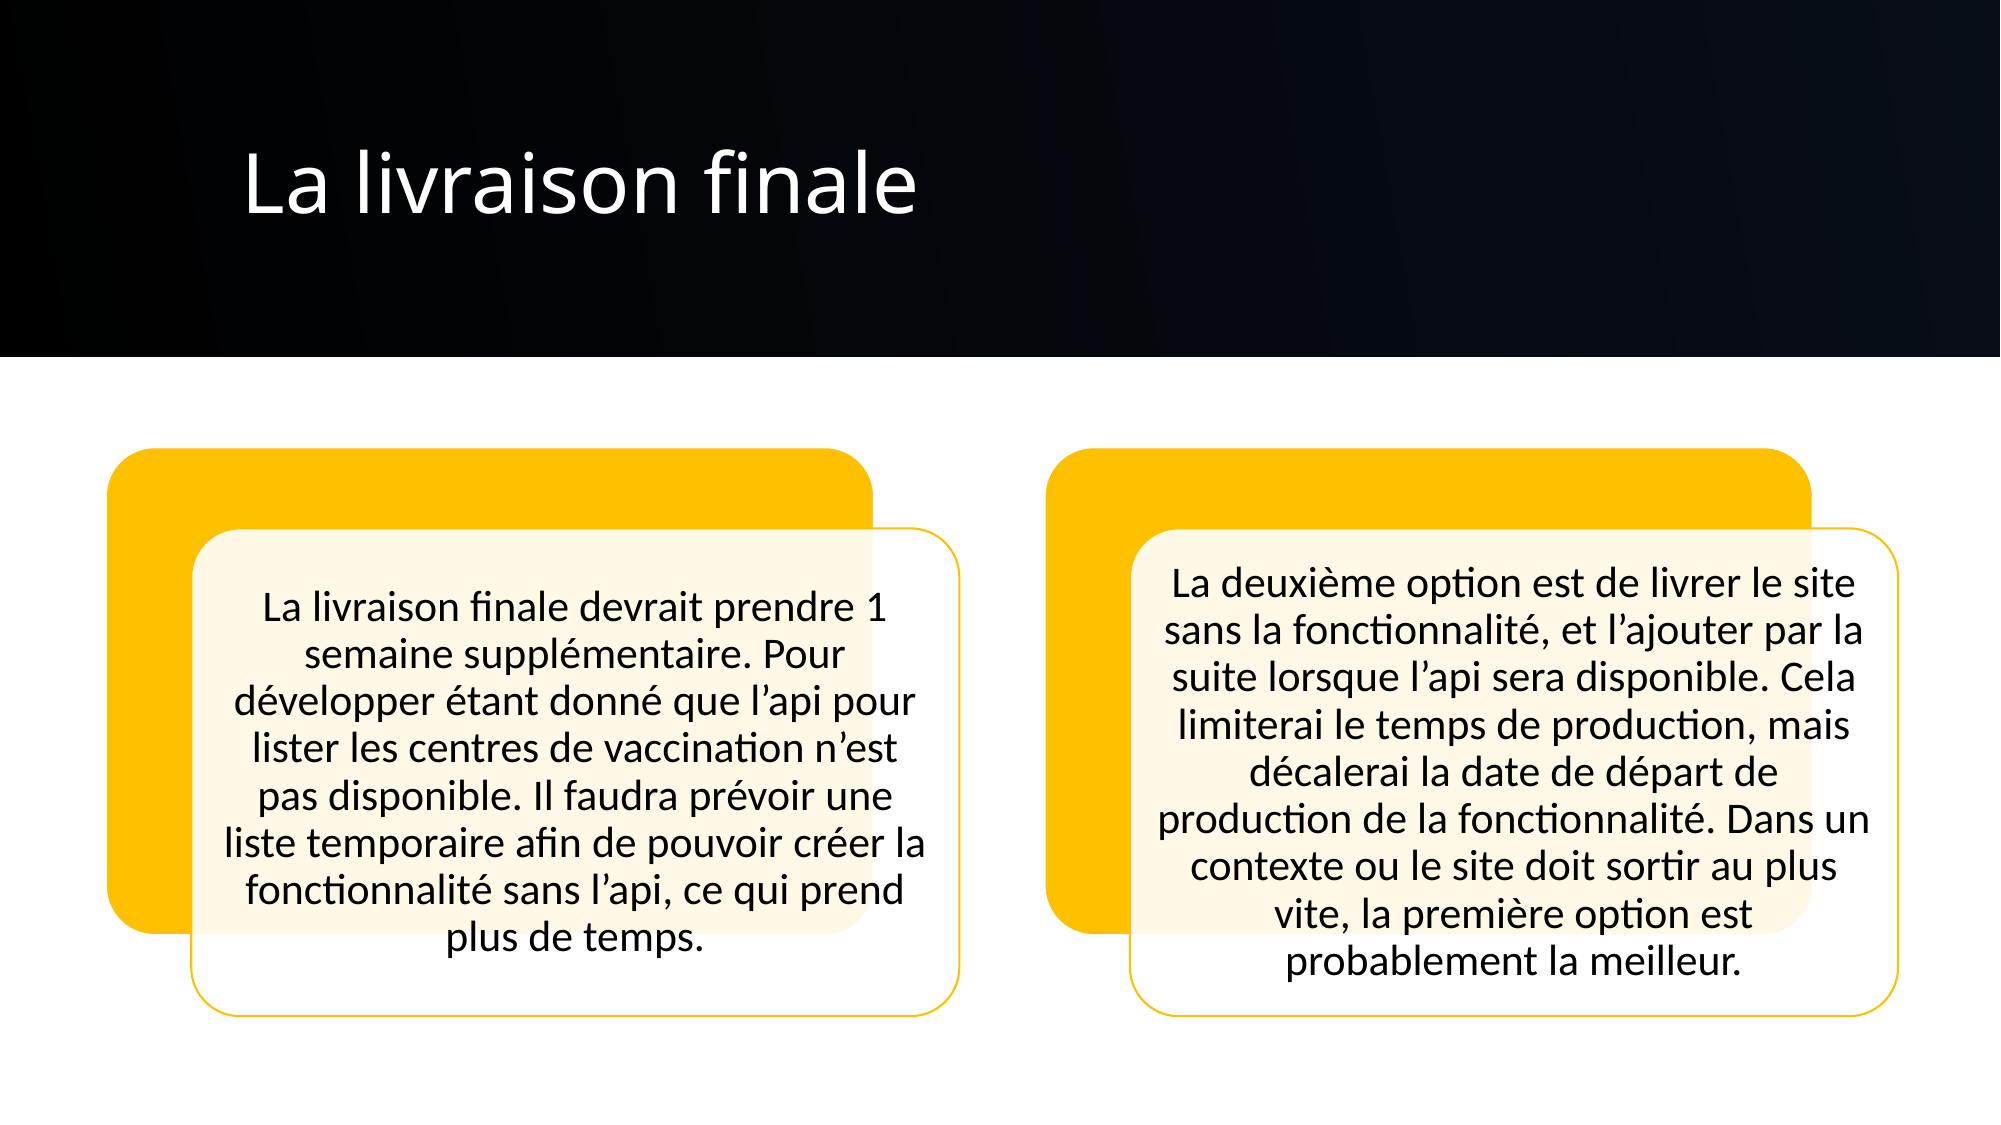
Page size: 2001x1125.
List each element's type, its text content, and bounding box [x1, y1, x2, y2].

text_box La deuxième option est de livrer le site sans la fonctionnalité, et l’ajouter par la suite lorsque l’api sera disponible. Cela limiterai le temps de production, mais décalerai la date de départ de production de la fonctionnalité. Dans un contexte ou le site doit sortir au plus vite, la première option est probablement la meilleur. [1129, 528, 1899, 1017]
text_box [0, 0, 2000, 1125]
title La livraison finale [226, 57, 1822, 316]
text_box La livraison finale devrait prendre 1 semaine supplémentaire. Pour développer étant donné que l’api pour lister les centres de vaccination n’est pas disponible. Il faudra prévoir une liste temporaire afin de pouvoir créer la fonctionnalité sans l’api, ce qui prend plus de temps. [191, 528, 960, 1017]
